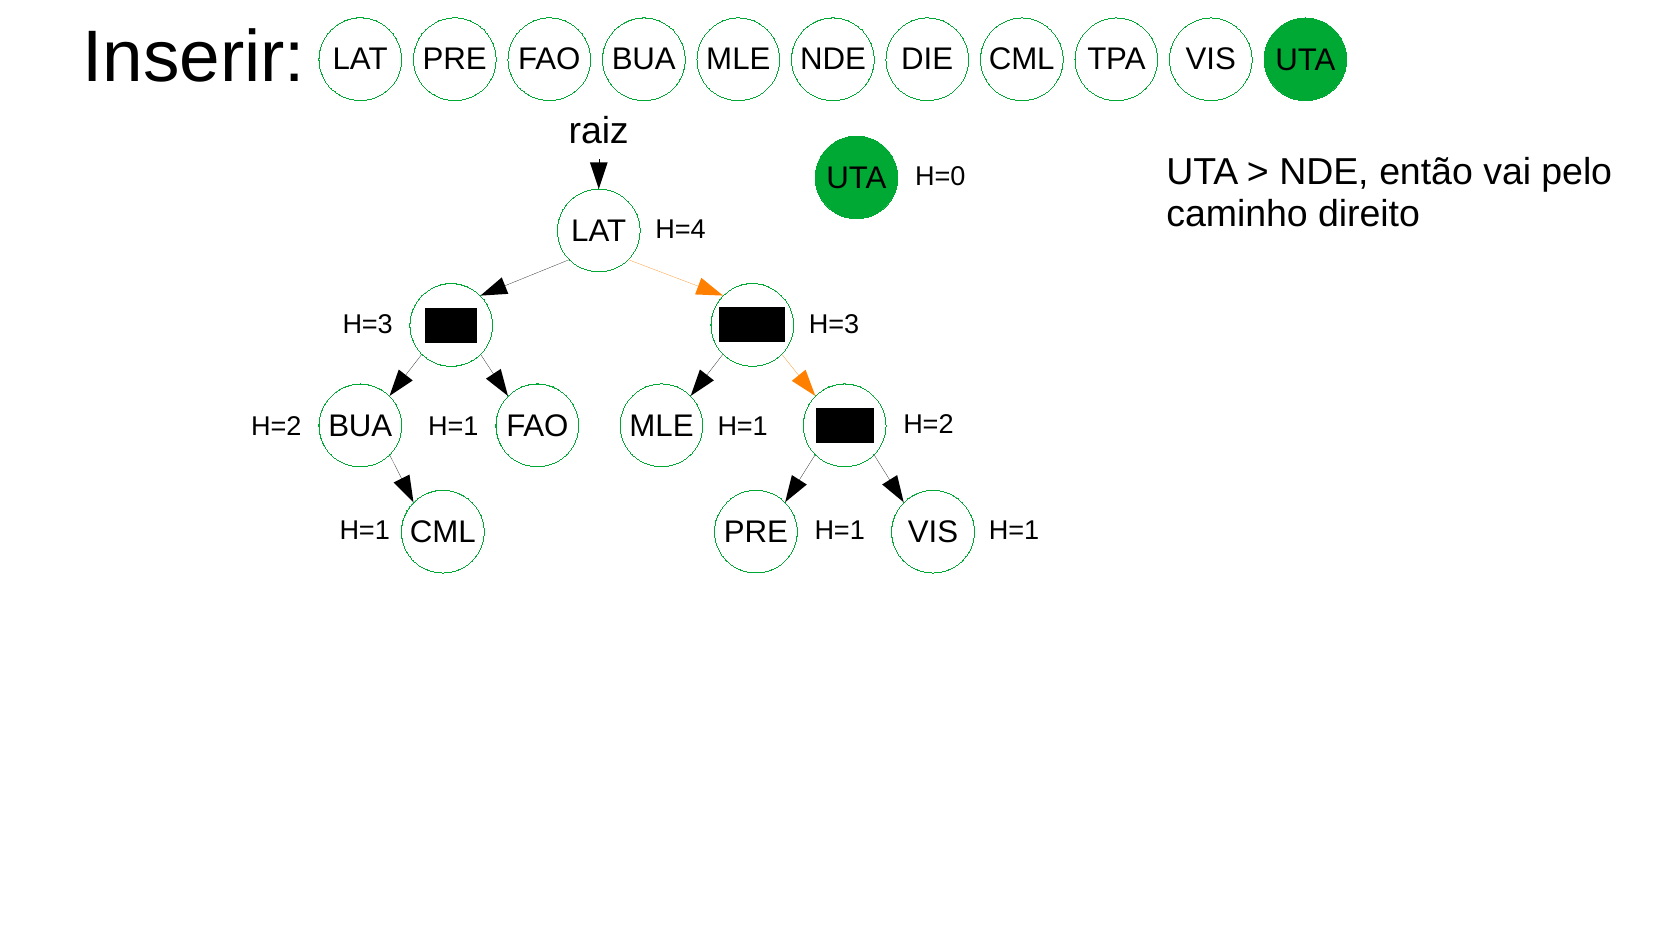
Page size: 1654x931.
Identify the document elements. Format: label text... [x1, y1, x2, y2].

text_box raiz [553, 102, 644, 160]
text_box LAT [557, 189, 640, 272]
text_box CML [401, 490, 485, 574]
text_box PRE [413, 17, 497, 101]
text_box H=2 [236, 403, 317, 449]
text_box H=1 [974, 507, 1055, 553]
text_box UTA [1264, 17, 1347, 101]
text_box PRE [714, 490, 798, 573]
text_box H=0 [900, 153, 981, 199]
text_box H=2 [888, 401, 969, 447]
text_box TPA [803, 383, 887, 467]
text_box FAO [507, 17, 591, 101]
text_box H=1 [702, 403, 783, 449]
text_box UTA [815, 136, 898, 219]
text_box H=1 [799, 507, 880, 553]
text_box VIS [1169, 17, 1253, 101]
text_box LAT [318, 17, 402, 101]
text_box H=1 [324, 507, 405, 553]
text_box BUA [602, 17, 686, 101]
text_box CML [980, 17, 1064, 101]
text_box DIE [885, 17, 969, 101]
text_box VIS [891, 490, 975, 574]
text_box H=3 [794, 301, 875, 347]
text_box TPA [1074, 17, 1158, 101]
text_box BUA [319, 384, 402, 467]
text_box MLE [620, 383, 702, 467]
text_box H=1 [413, 403, 494, 449]
text_box DIE [409, 283, 493, 367]
title Inserir: [82, 0, 319, 134]
text_box MLE [696, 17, 780, 101]
text_box NDE [711, 283, 794, 367]
text_box UTA > NDE, então vai pelo caminho direito [1151, 142, 1628, 242]
text_box H=3 [327, 301, 408, 347]
text_box FAO [496, 383, 579, 467]
text_box NDE [791, 17, 875, 101]
text_box H=4 [640, 206, 721, 252]
